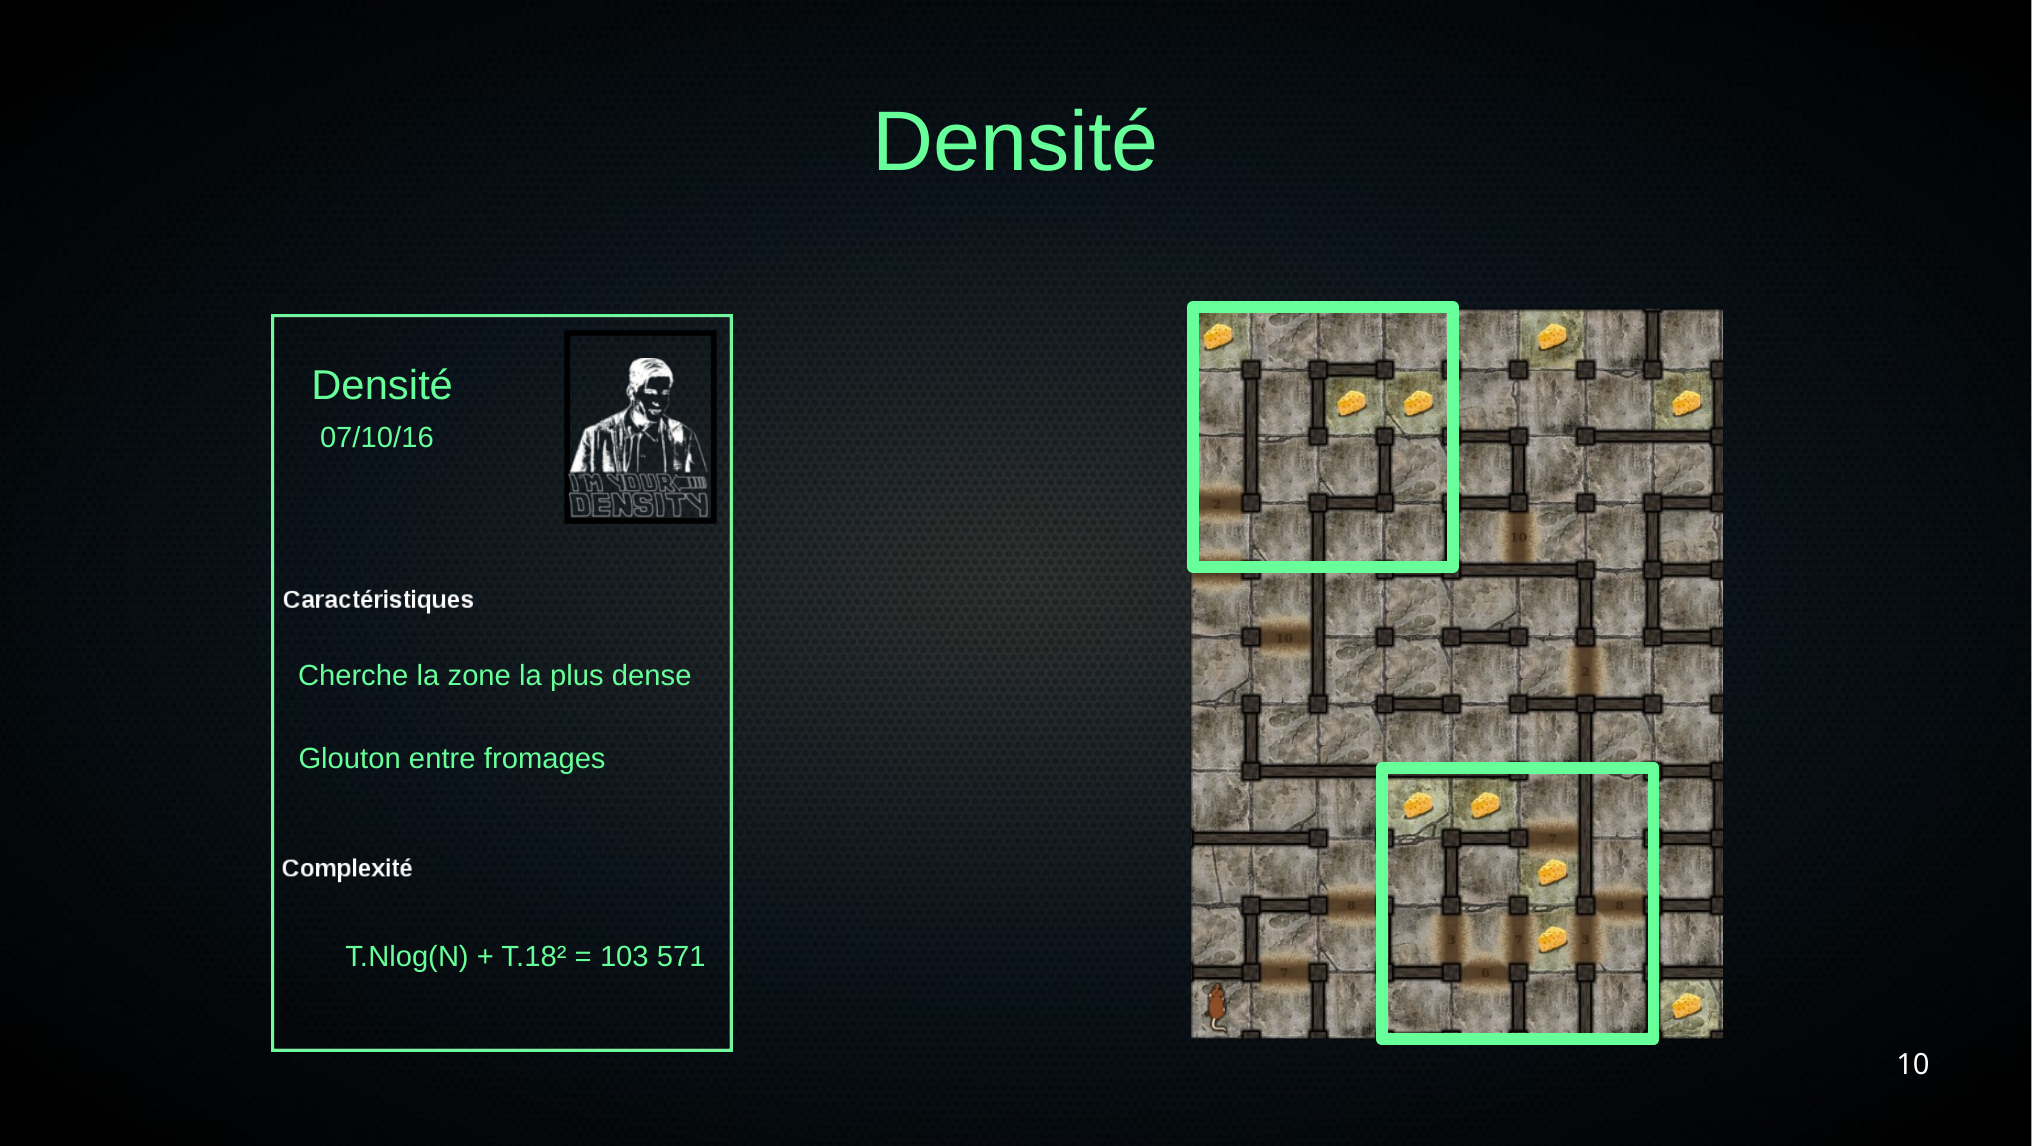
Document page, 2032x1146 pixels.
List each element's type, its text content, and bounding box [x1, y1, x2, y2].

text_box Cherche la zone la plus dense [283, 651, 401, 700]
text_box 07/10/16 [305, 413, 401, 461]
text_box Densité [296, 354, 401, 416]
text_box T.Nlog(N) + T.18² = 103 571 [330, 933, 401, 981]
text_box Glouton entre fromages [283, 734, 401, 839]
title Densité [101, 45, 1930, 237]
picture [0, 0, 2032, 1146]
